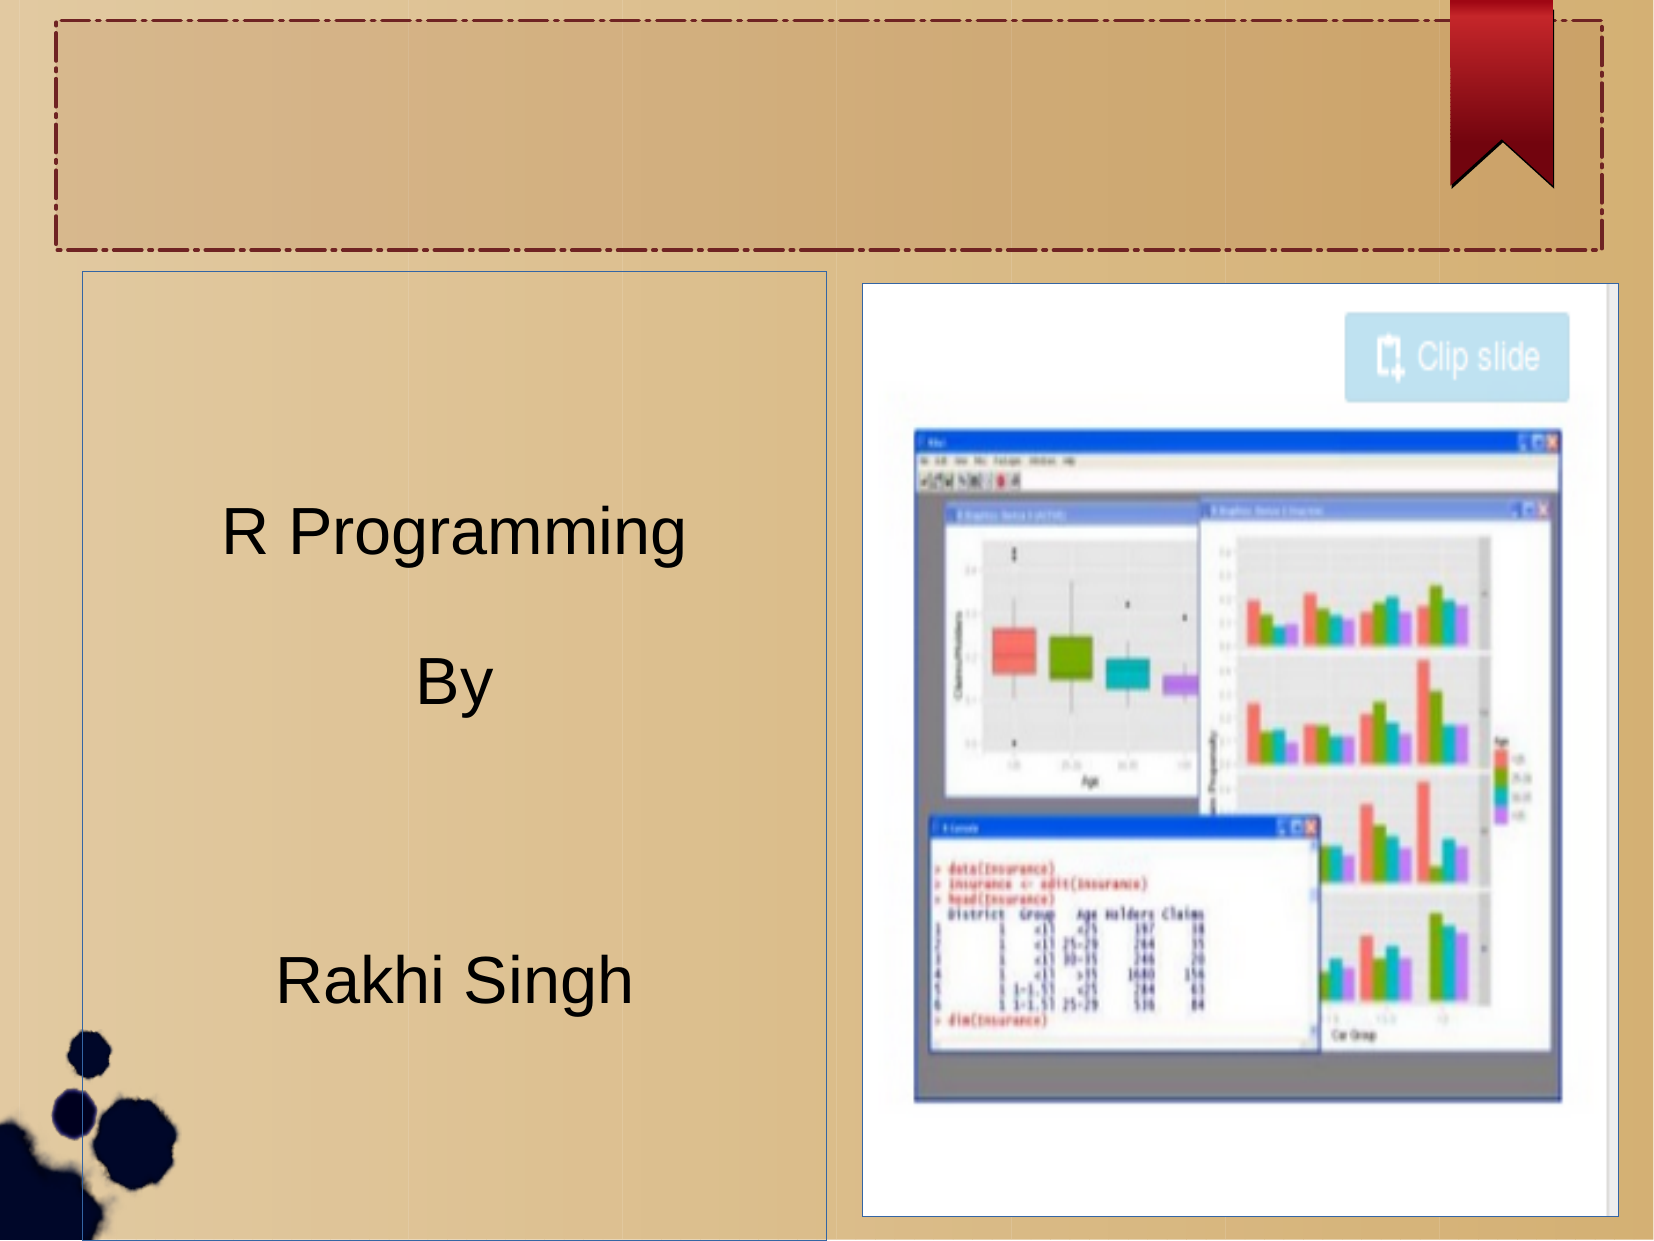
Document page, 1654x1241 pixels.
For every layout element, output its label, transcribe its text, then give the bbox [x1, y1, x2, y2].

picture [862, 283, 1619, 1217]
subtitle R Programming By Rakhi Singh [82, 271, 827, 1241]
